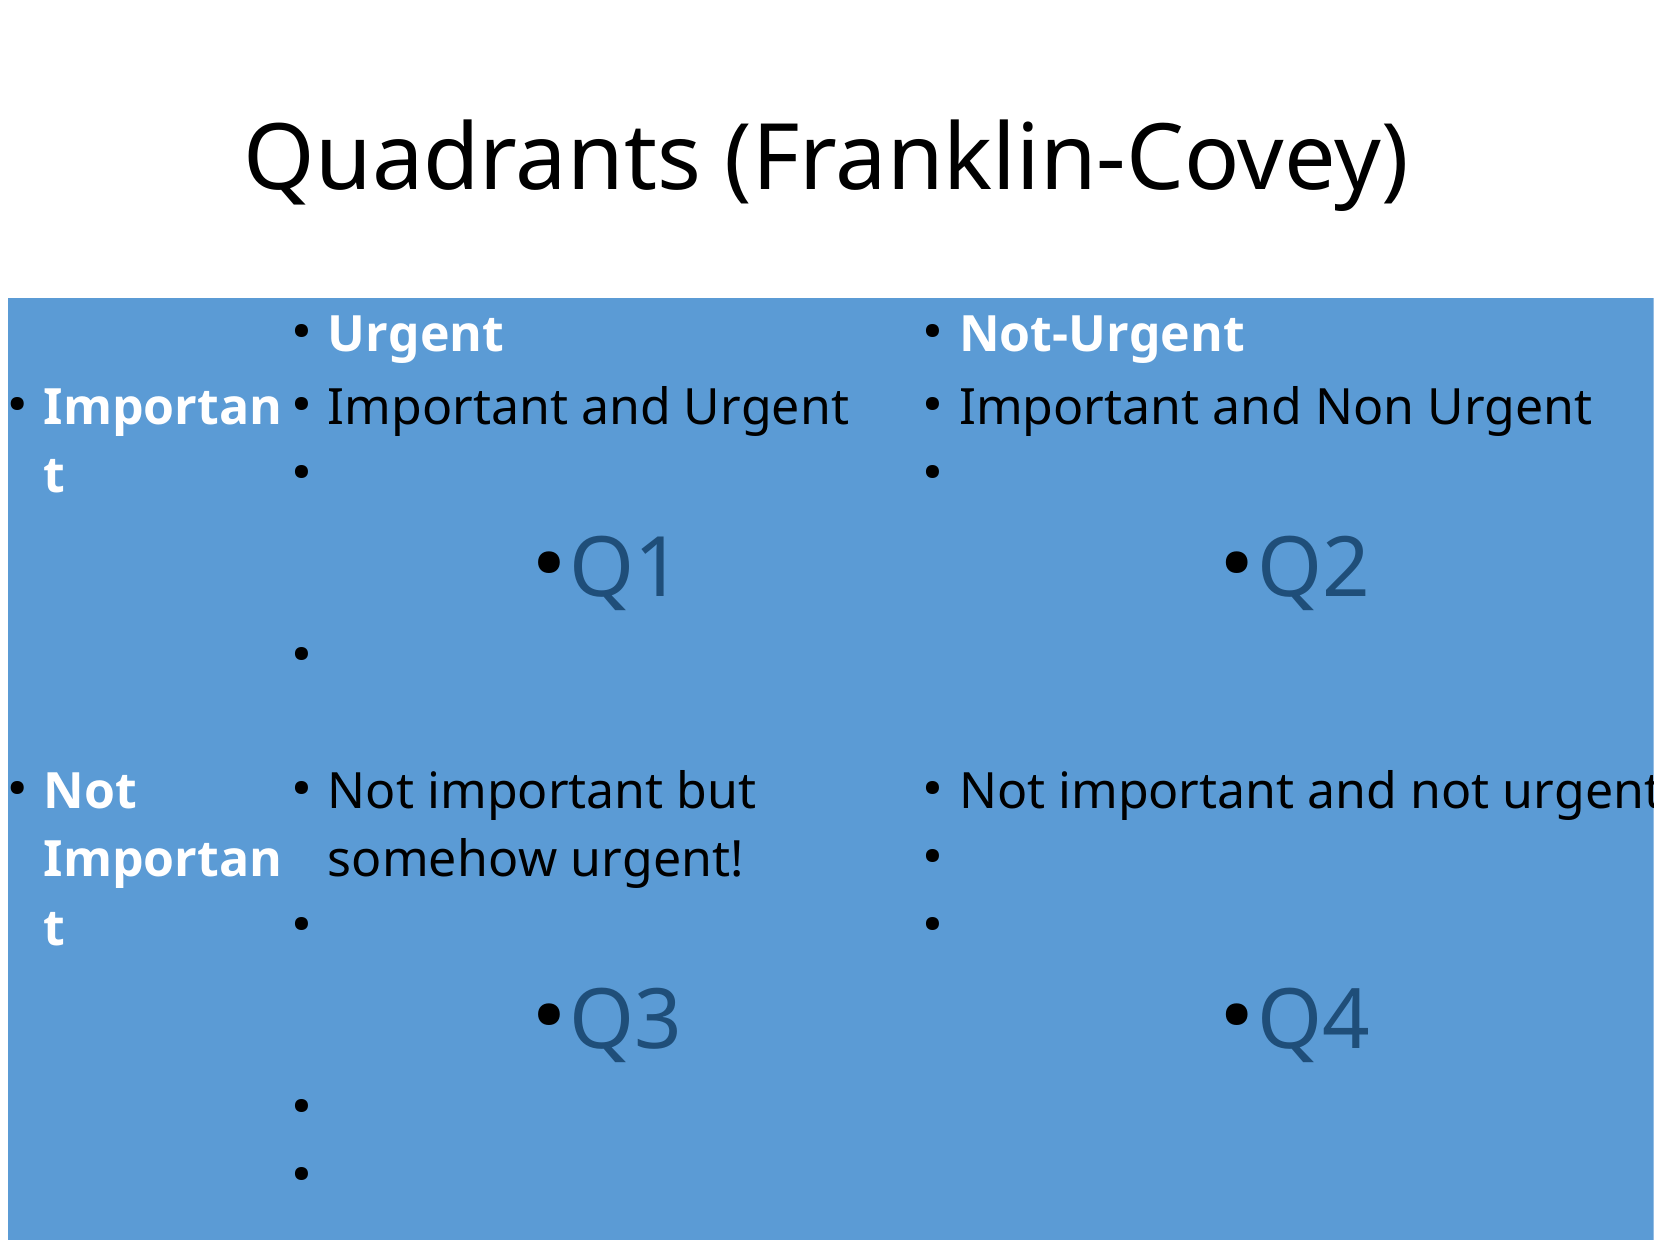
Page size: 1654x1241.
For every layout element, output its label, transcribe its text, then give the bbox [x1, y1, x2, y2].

table_header [8, 298, 293, 371]
table_cell Important and Urgent Q1 [293, 371, 924, 755]
table_cell Not important and not urgent Q4 [924, 755, 1654, 1240]
table_header Urgent [293, 298, 924, 371]
title Quadrants (Franklin-Covey) [82, 49, 1571, 257]
table_cell Important [8, 371, 293, 755]
table_cell Important and Non Urgent Q2 [924, 371, 1654, 755]
table_header Not-Urgent [924, 298, 1654, 371]
table_cell Not important but somehow urgent! Q3 [293, 755, 924, 1240]
table_cell Not Important [8, 755, 293, 1240]
